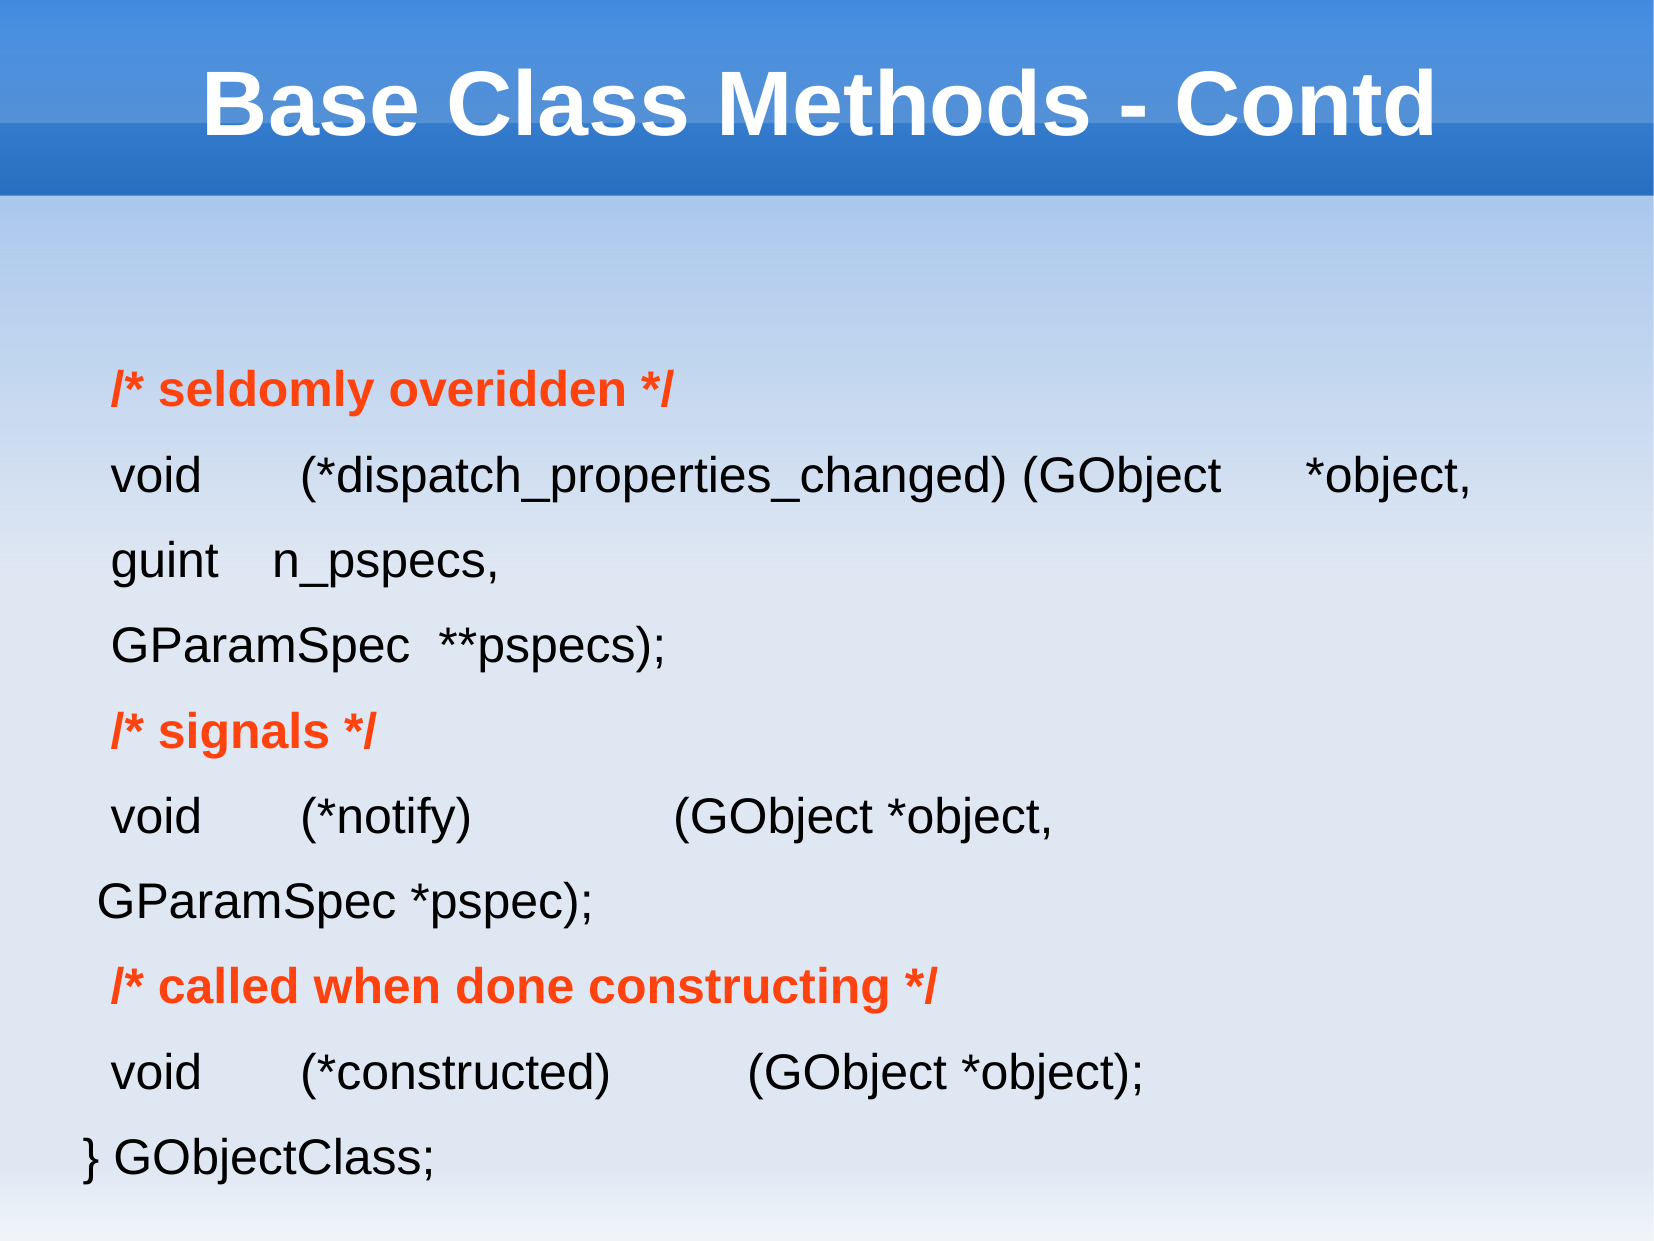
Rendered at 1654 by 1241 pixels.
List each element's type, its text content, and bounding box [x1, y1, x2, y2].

list /* seldomly overidden */ void (*dispatch_properties_changed) (GObject *object, guint n_pspecs, GParamSpec **pspecs); /* signals */ void (*notify) (GObject *object, GParamSpec *pspec); /* called when done constructing */ void (*constructed) (GObject *object); } GObjectClass; [82, 290, 1571, 1186]
title Base Class Methods - Contd [76, 7, 1565, 200]
picture [0, 0, 1654, 1241]
